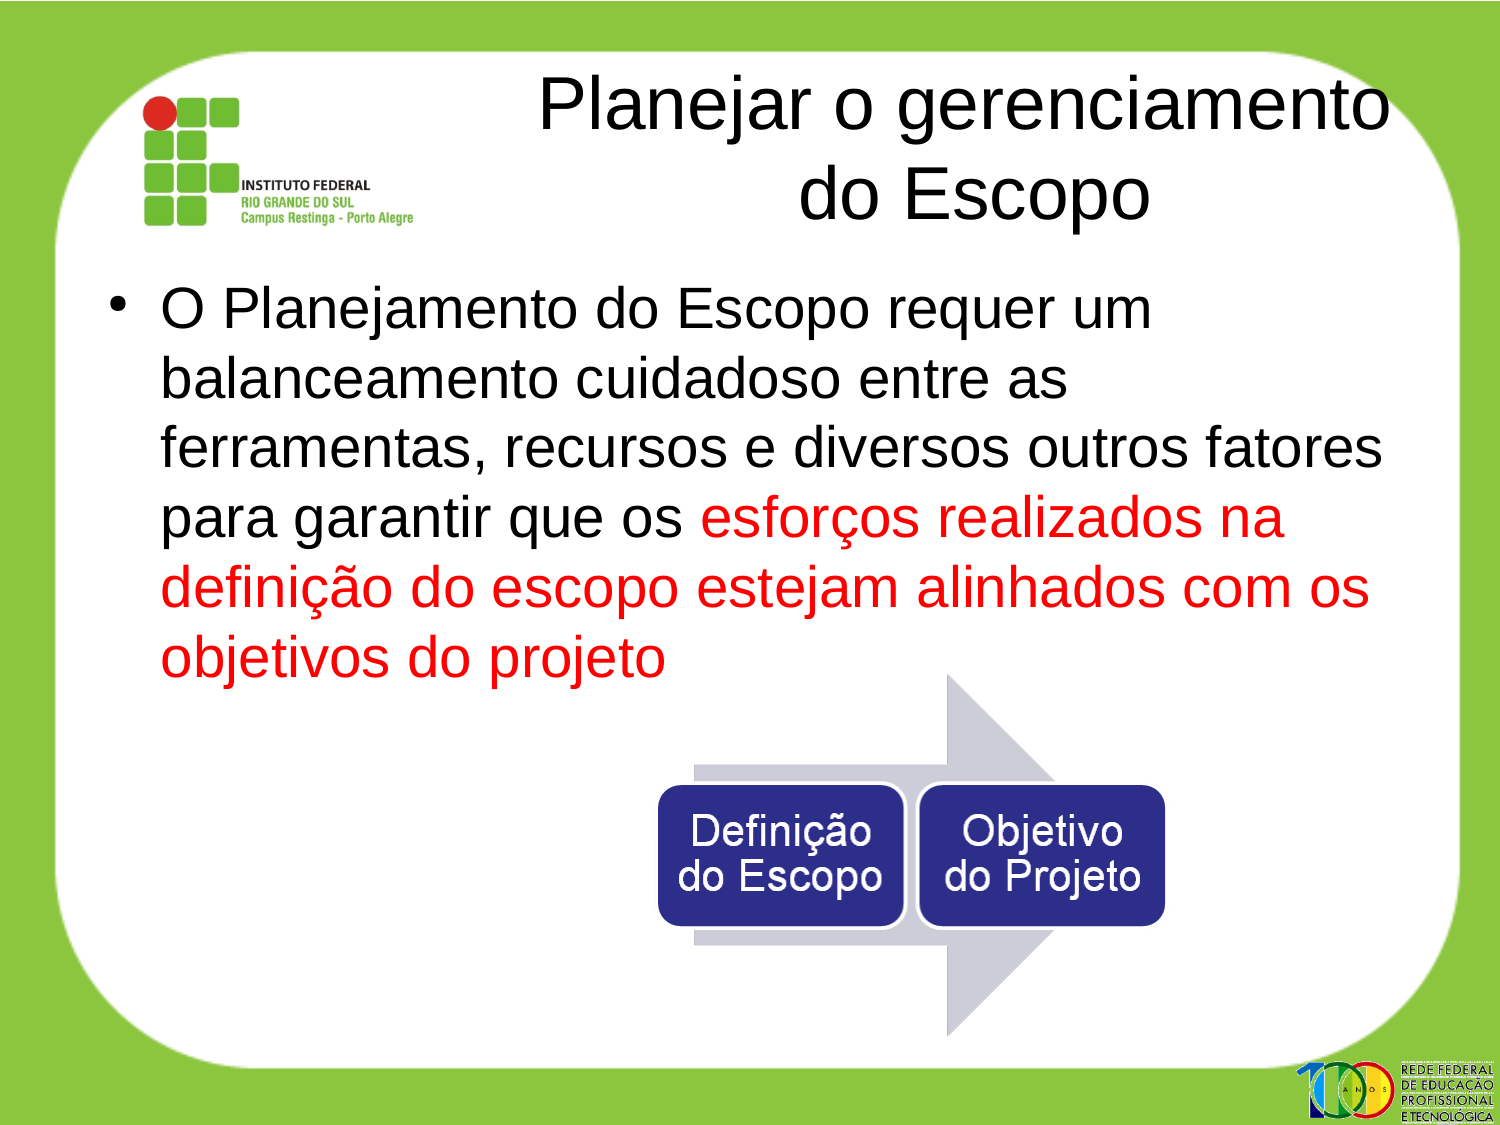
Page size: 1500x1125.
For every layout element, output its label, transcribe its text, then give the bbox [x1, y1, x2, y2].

list O Planejamento do Escopo requer um balanceamento cuidadoso entre as ferramentas, recursos e diversos outros fatores para garantir que os esforços realizados na definição do escopo estejam alinhados com os objetivos do projeto [75, 262, 1426, 1035]
picture [0, 1, 1500, 1125]
title Planejar o gerenciamento do Escopo [486, 47, 1500, 235]
